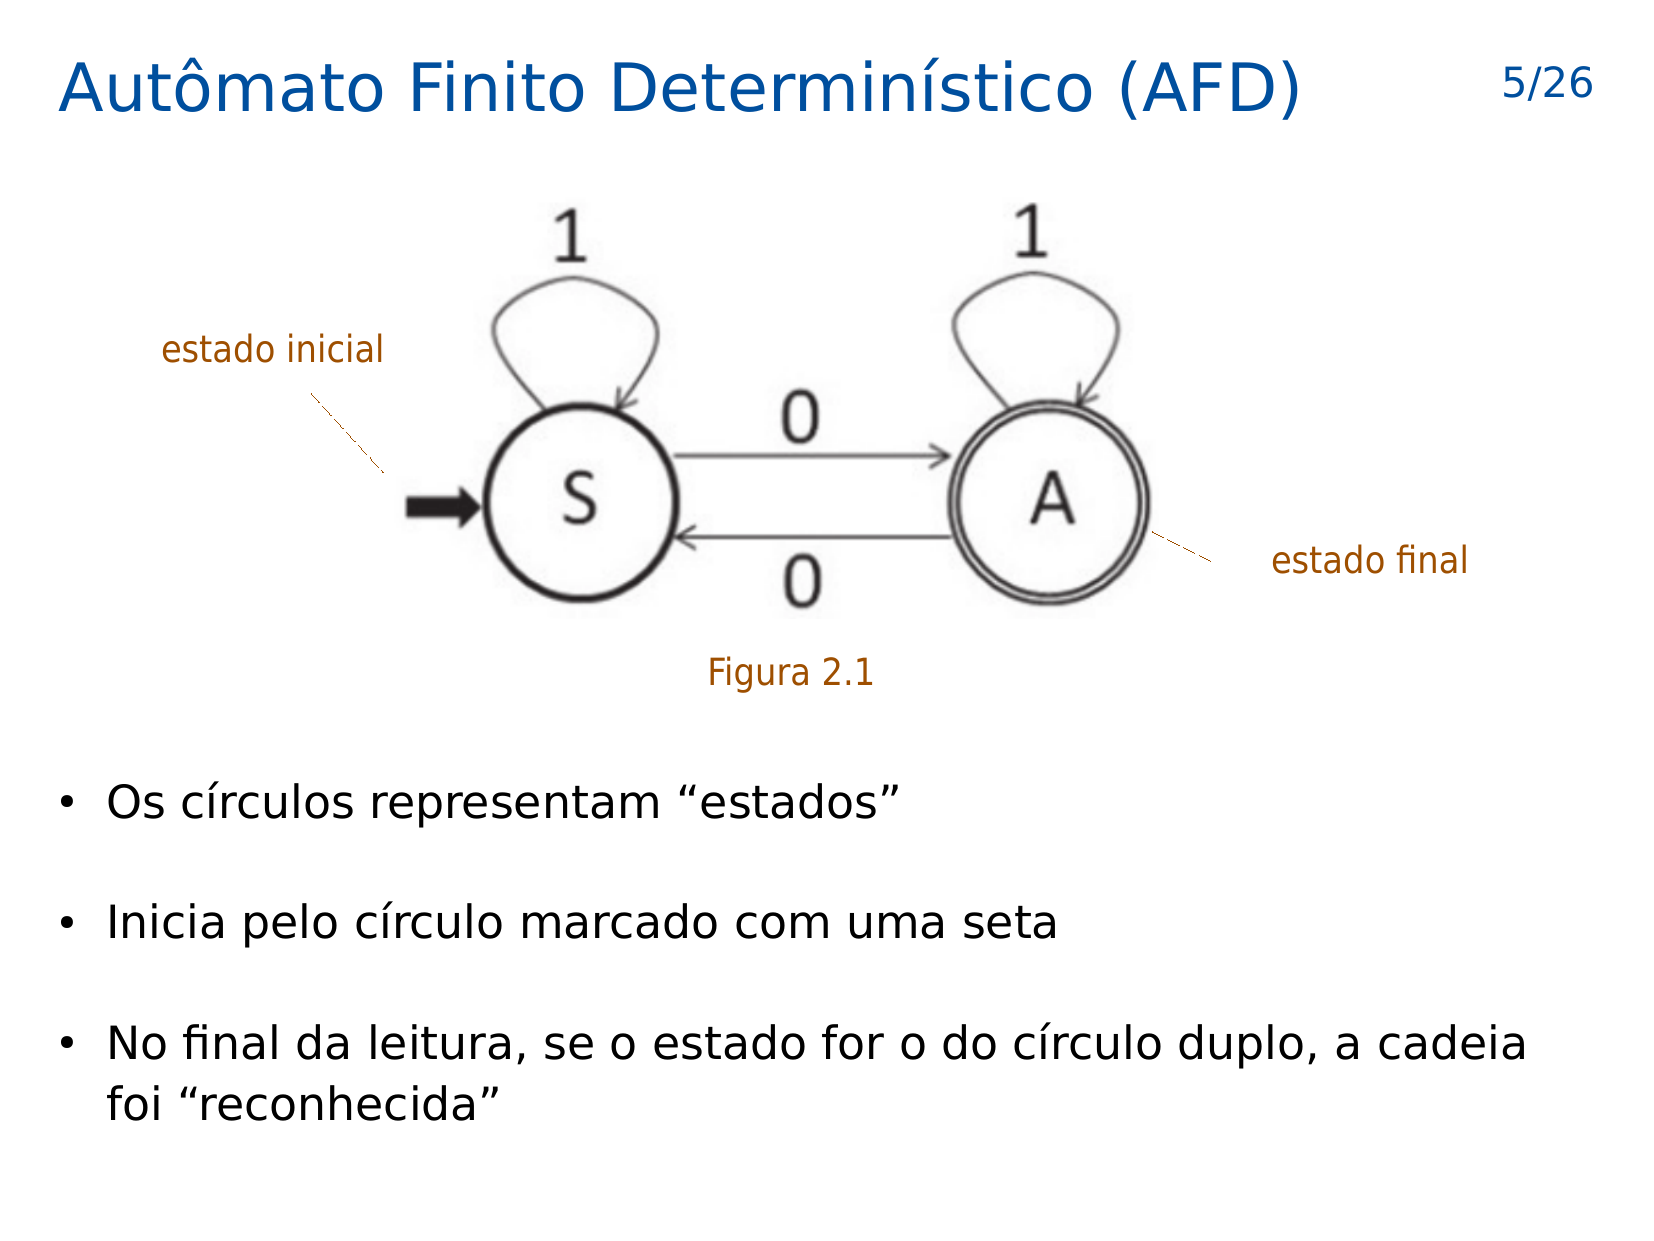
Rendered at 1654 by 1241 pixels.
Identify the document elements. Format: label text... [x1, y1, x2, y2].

picture [392, 195, 1159, 619]
text_box estado final [1256, 531, 1506, 595]
text_box Figura 2.1 [692, 643, 910, 707]
text_box estado inicial [146, 319, 425, 384]
title Autômato Finito Determinístico (AFD) [59, 29, 1625, 148]
list Os círculos representam “estados” Inicia pelo círculo marcado com uma seta No final da leitura, se o estado for o do círculo duplo, a cadeia foi “reconhecida” [59, 768, 1595, 1182]
